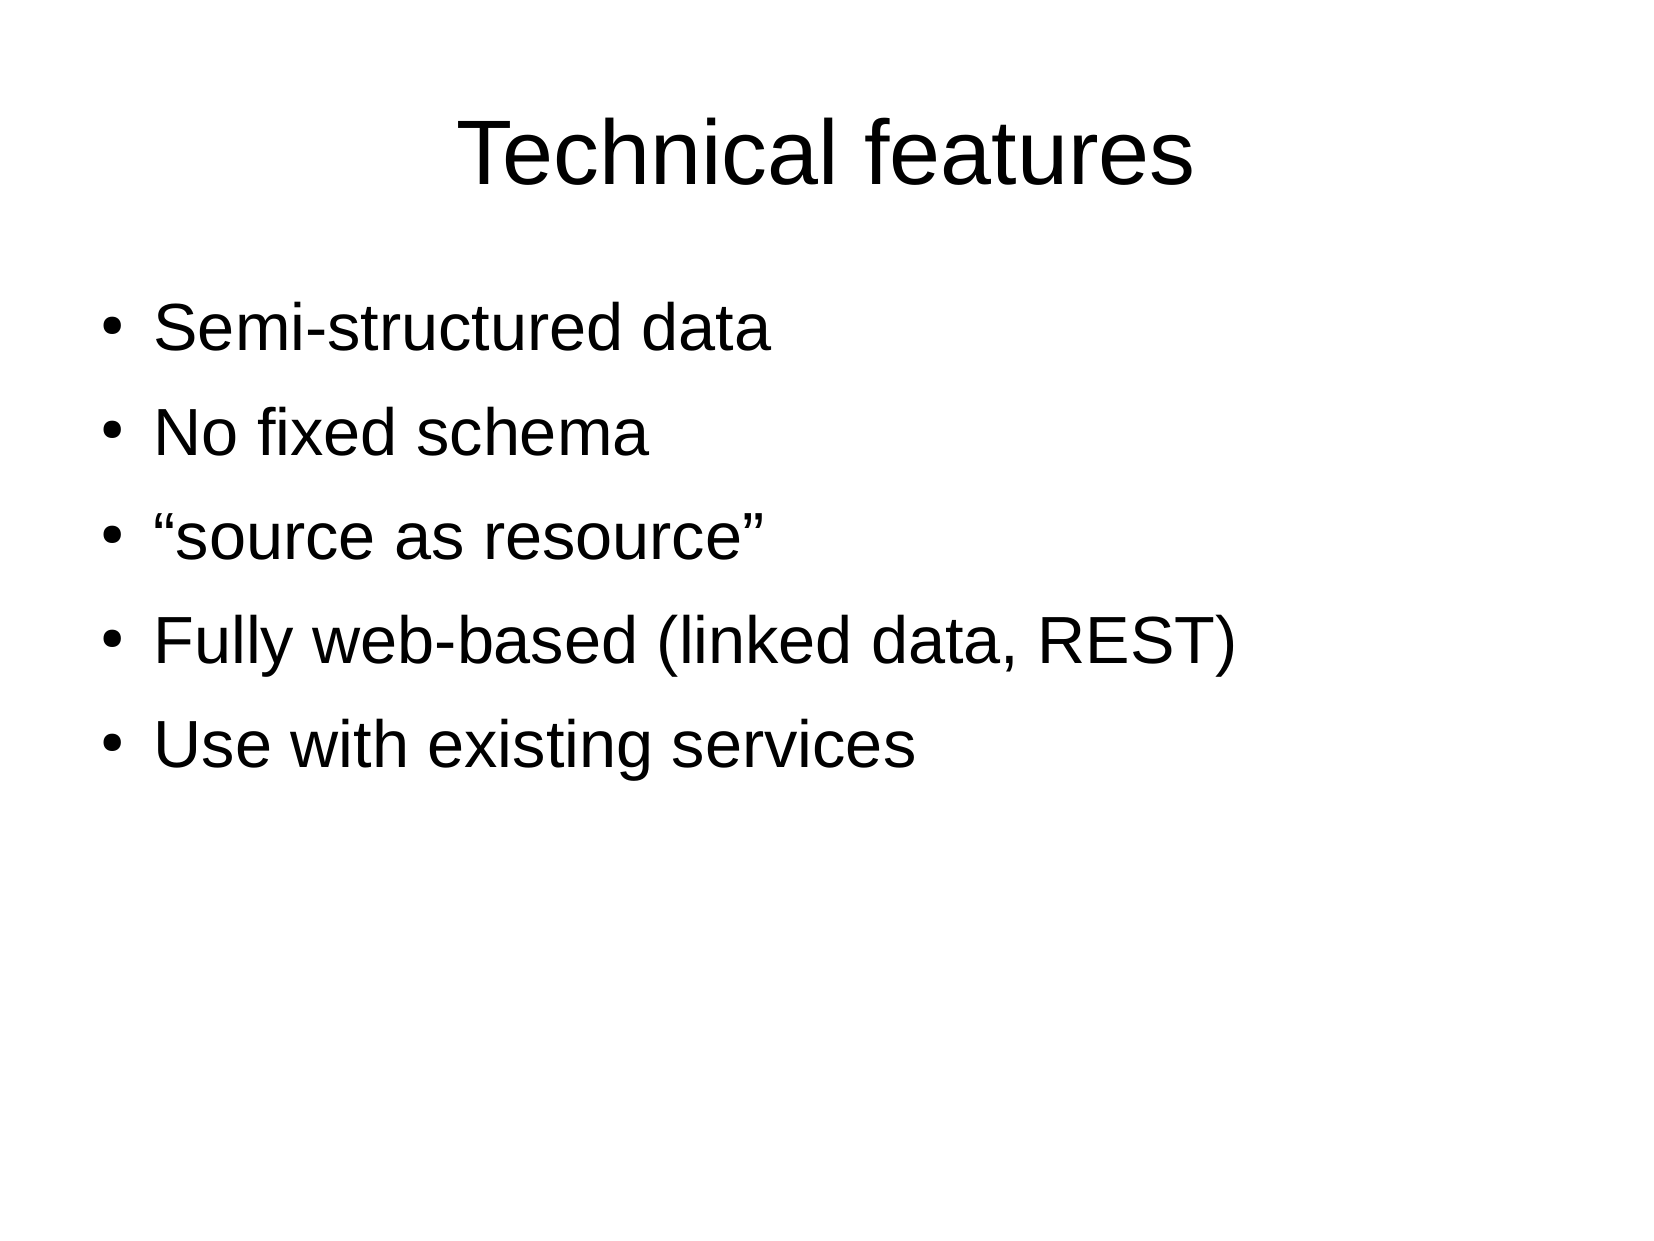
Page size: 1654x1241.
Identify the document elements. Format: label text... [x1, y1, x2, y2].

list Semi-structured data No fixed schema “source as resource” Fully web-based (linked data, REST) Use with existing services [82, 290, 1538, 1146]
title Technical features [82, 49, 1571, 257]
